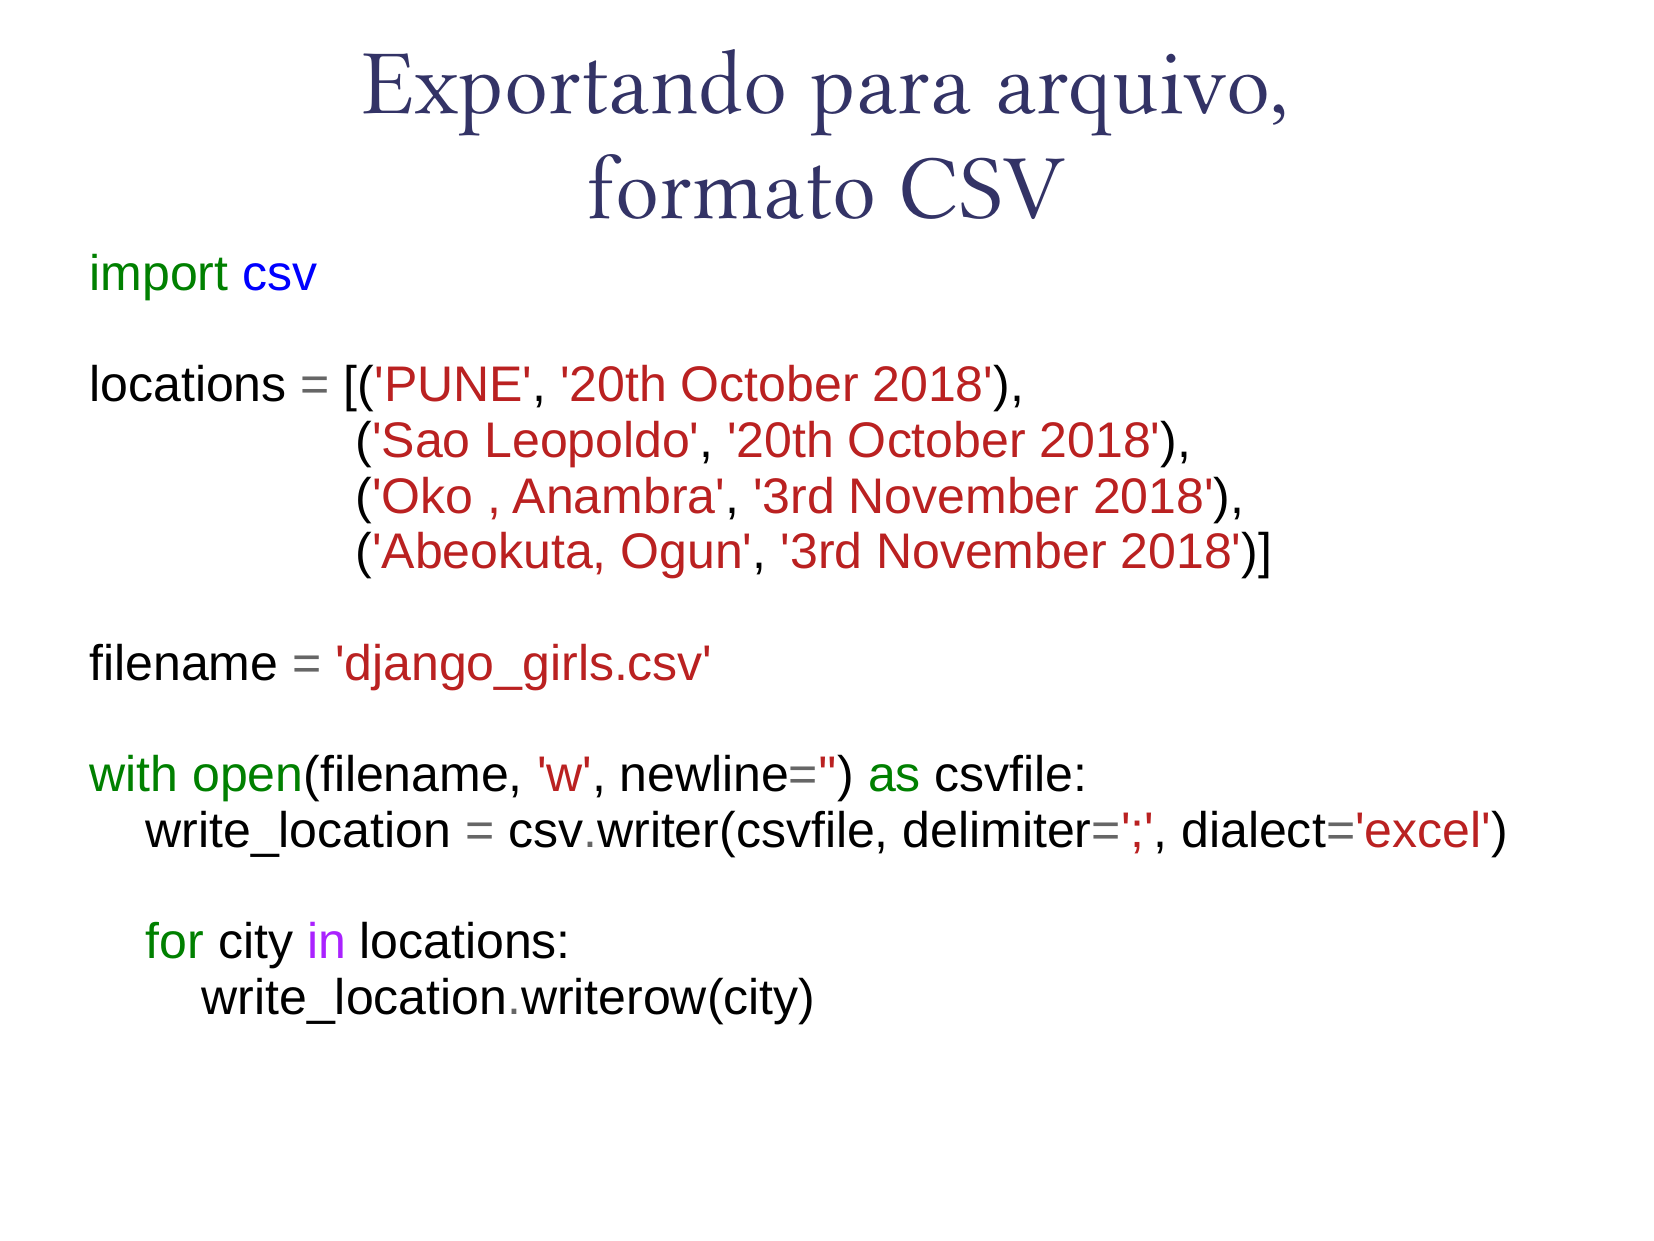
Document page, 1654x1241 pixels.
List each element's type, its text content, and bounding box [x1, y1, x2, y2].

text_box import csv locations = [('PUNE', '20th October 2018'), ('Sao Leopoldo', '20th October 2018'), ('Oko , Anambra', '3rd November 2018'), ('Abeokuta, Ogun', '3rd November 2018')] filename = 'django_girls.csv' with open(filename, 'w', newline='') as csvfile: write_location = csv.writer(csvfile, delimiter=';', dialect='excel') for city in locations: write_location.writerow(city) [75, 237, 1591, 1033]
title Exportando para arquivo, formato CSV [82, 31, 1571, 242]
